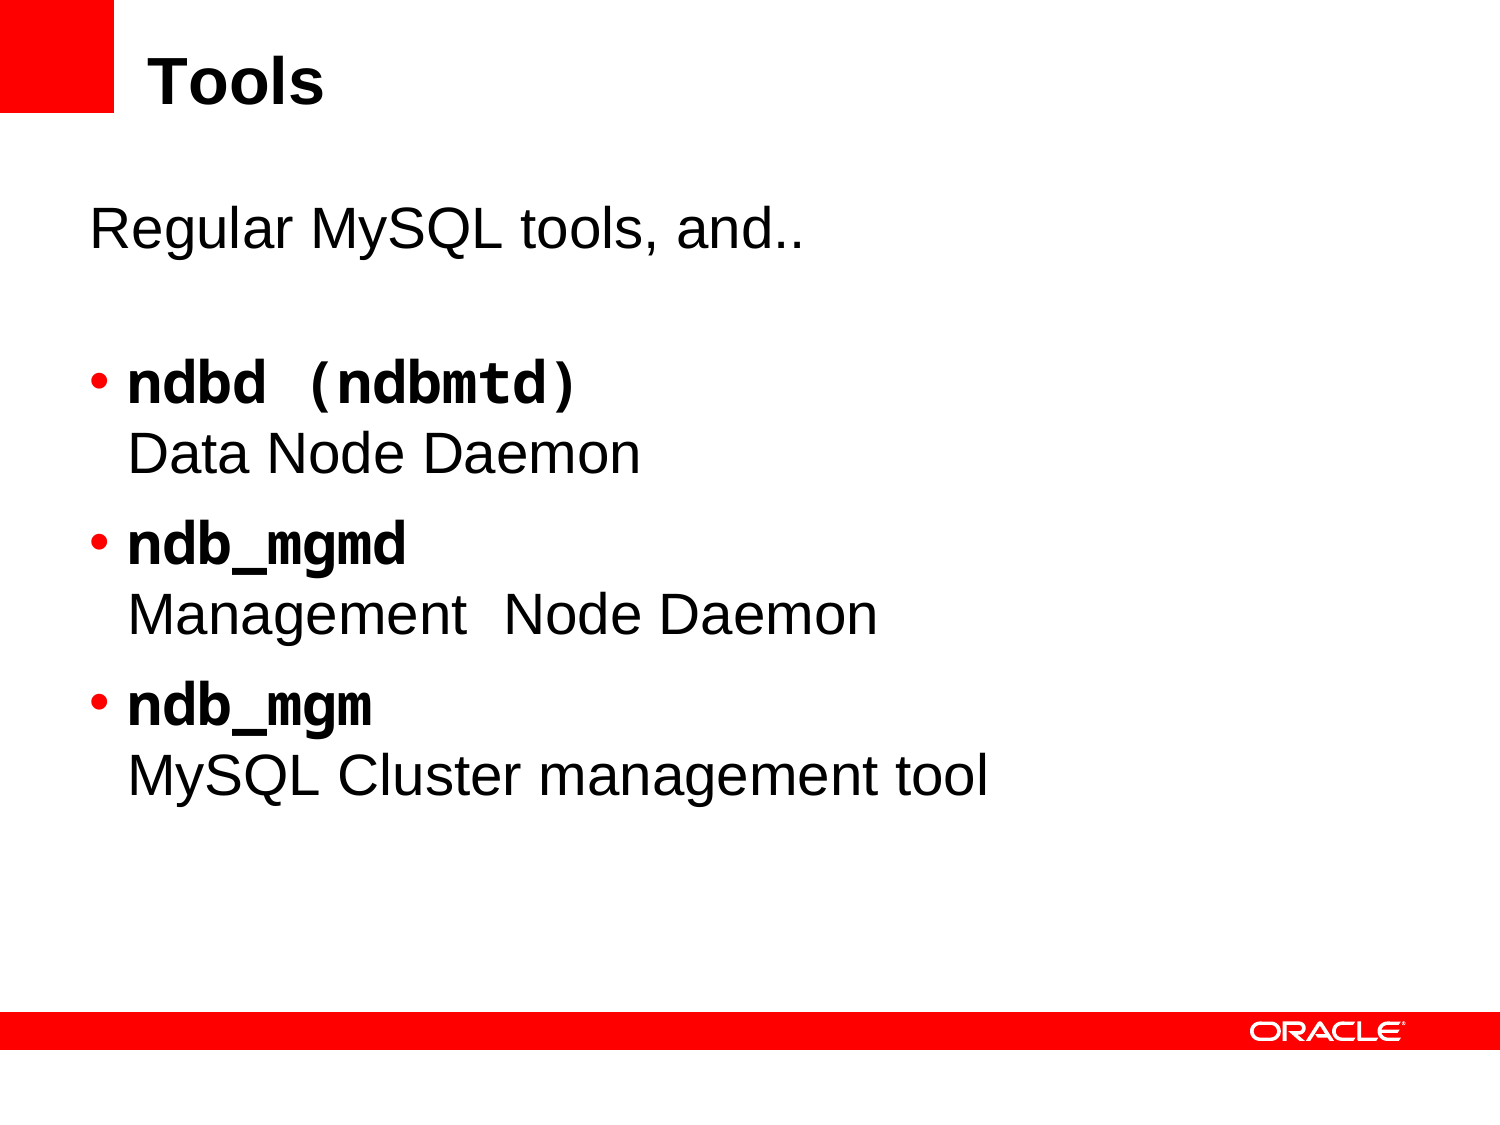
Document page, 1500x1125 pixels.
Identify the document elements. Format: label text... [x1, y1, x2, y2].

title Tools [147, 8, 1392, 119]
text_box Regular MySQL tools, and.. ndbd (ndbmtd) Data Node Daemon ndb_mgmd Management Node Daemon ndb_mgm MySQL Cluster management tool [75, 183, 1375, 815]
picture [0, 1012, 1500, 1050]
picture [0, 0, 114, 113]
